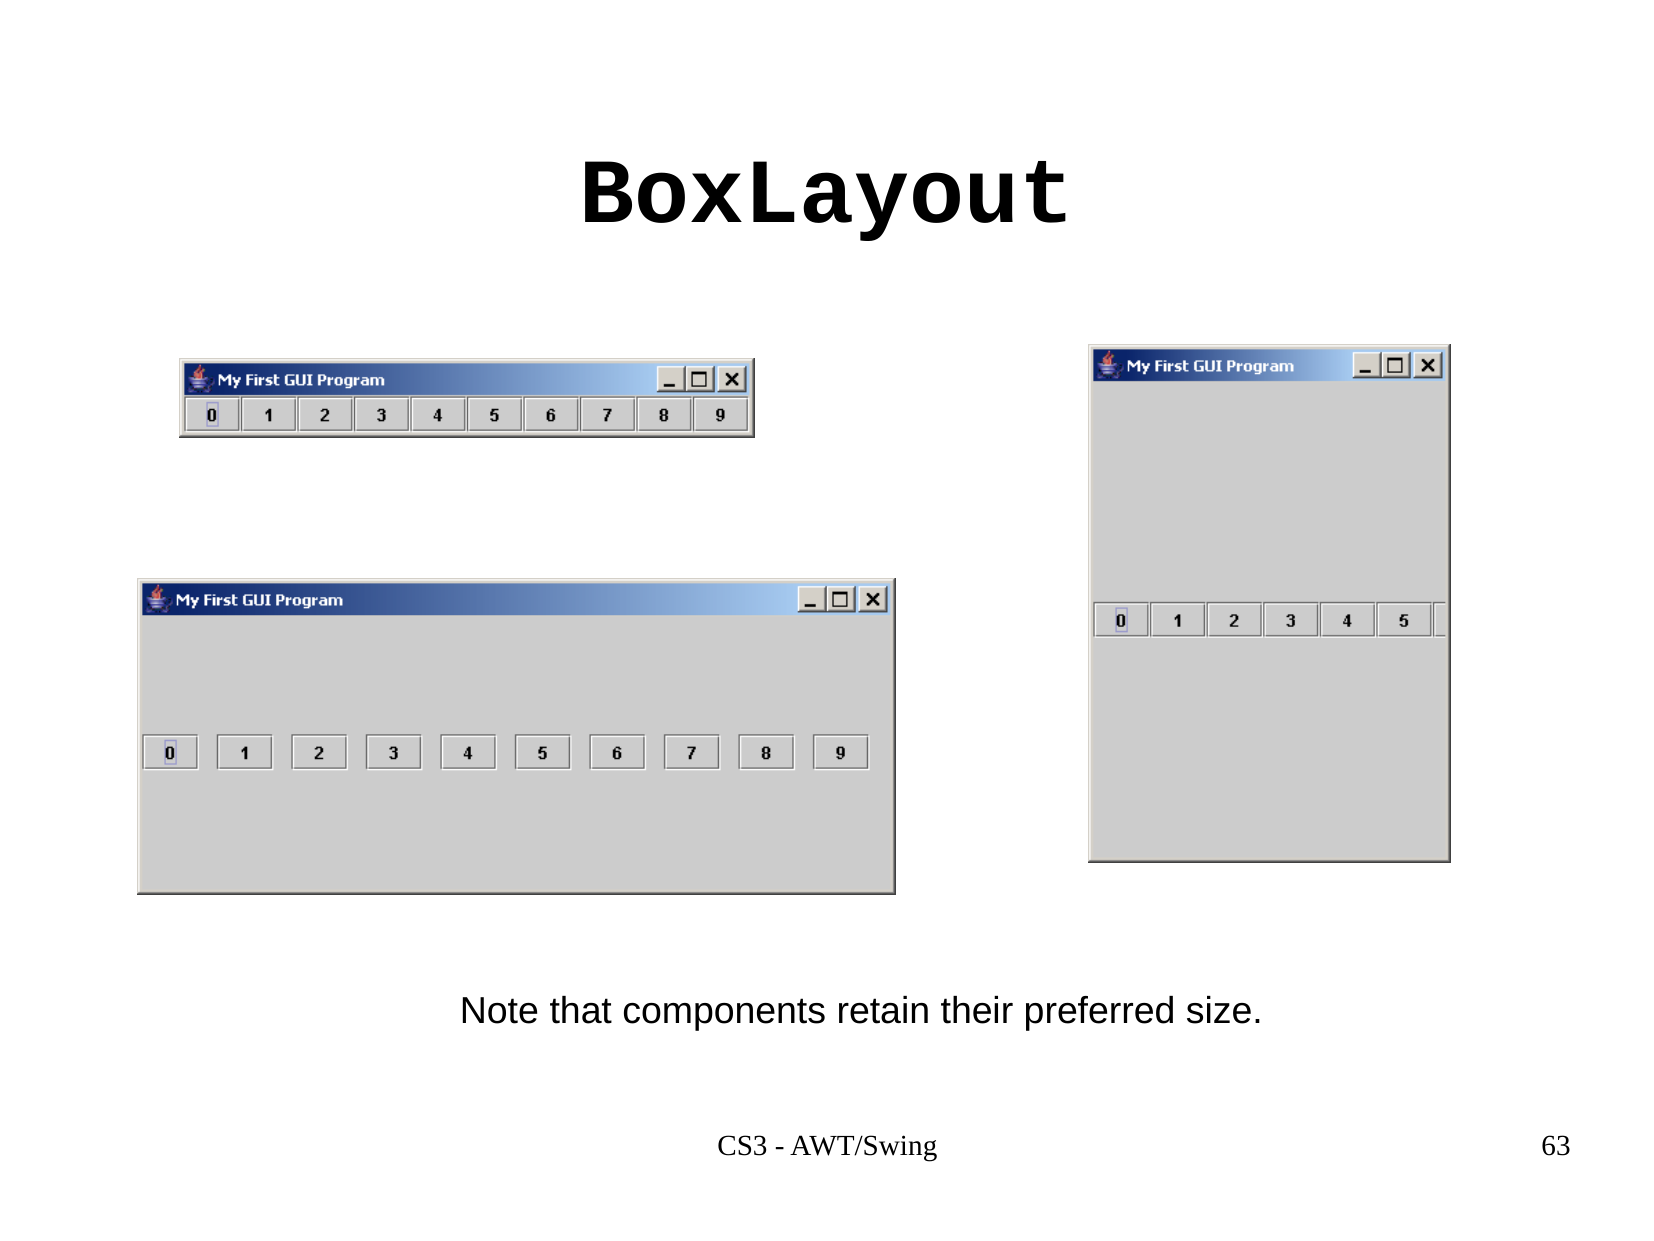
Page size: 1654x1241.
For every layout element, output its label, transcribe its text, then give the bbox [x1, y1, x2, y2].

picture [137, 578, 896, 895]
title BoxLayout [124, 110, 1530, 262]
picture [179, 358, 755, 439]
text_box Note that components retain their preferred size. [409, 978, 1279, 1039]
picture [1088, 344, 1451, 863]
